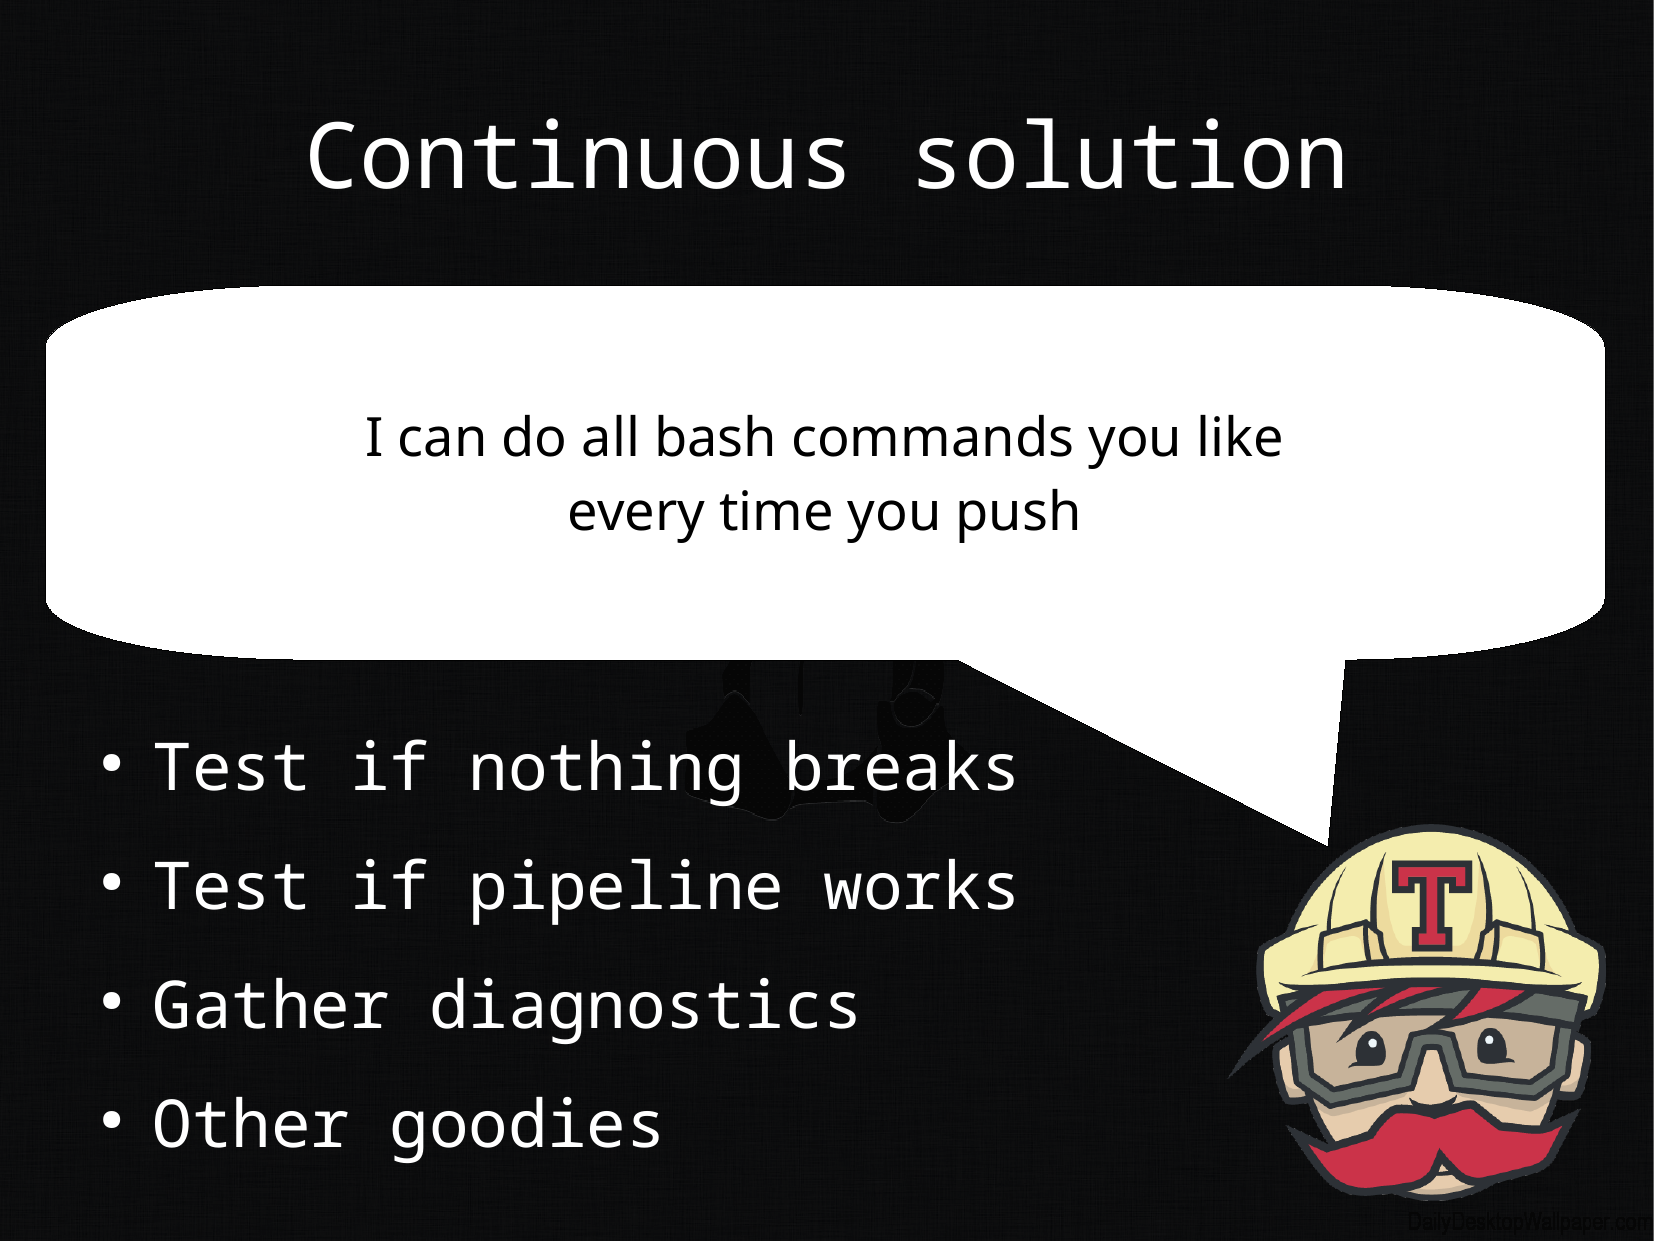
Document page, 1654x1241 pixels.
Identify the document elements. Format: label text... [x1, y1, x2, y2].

text_box I can do all bash commands you like every time you push [45, 285, 1606, 847]
title Continuous solution [82, 49, 1571, 257]
picture [0, 0, 1654, 1241]
list Test if nothing breaks Test if pipeline works Gather diagnostics Other goodies [82, 720, 1201, 1171]
